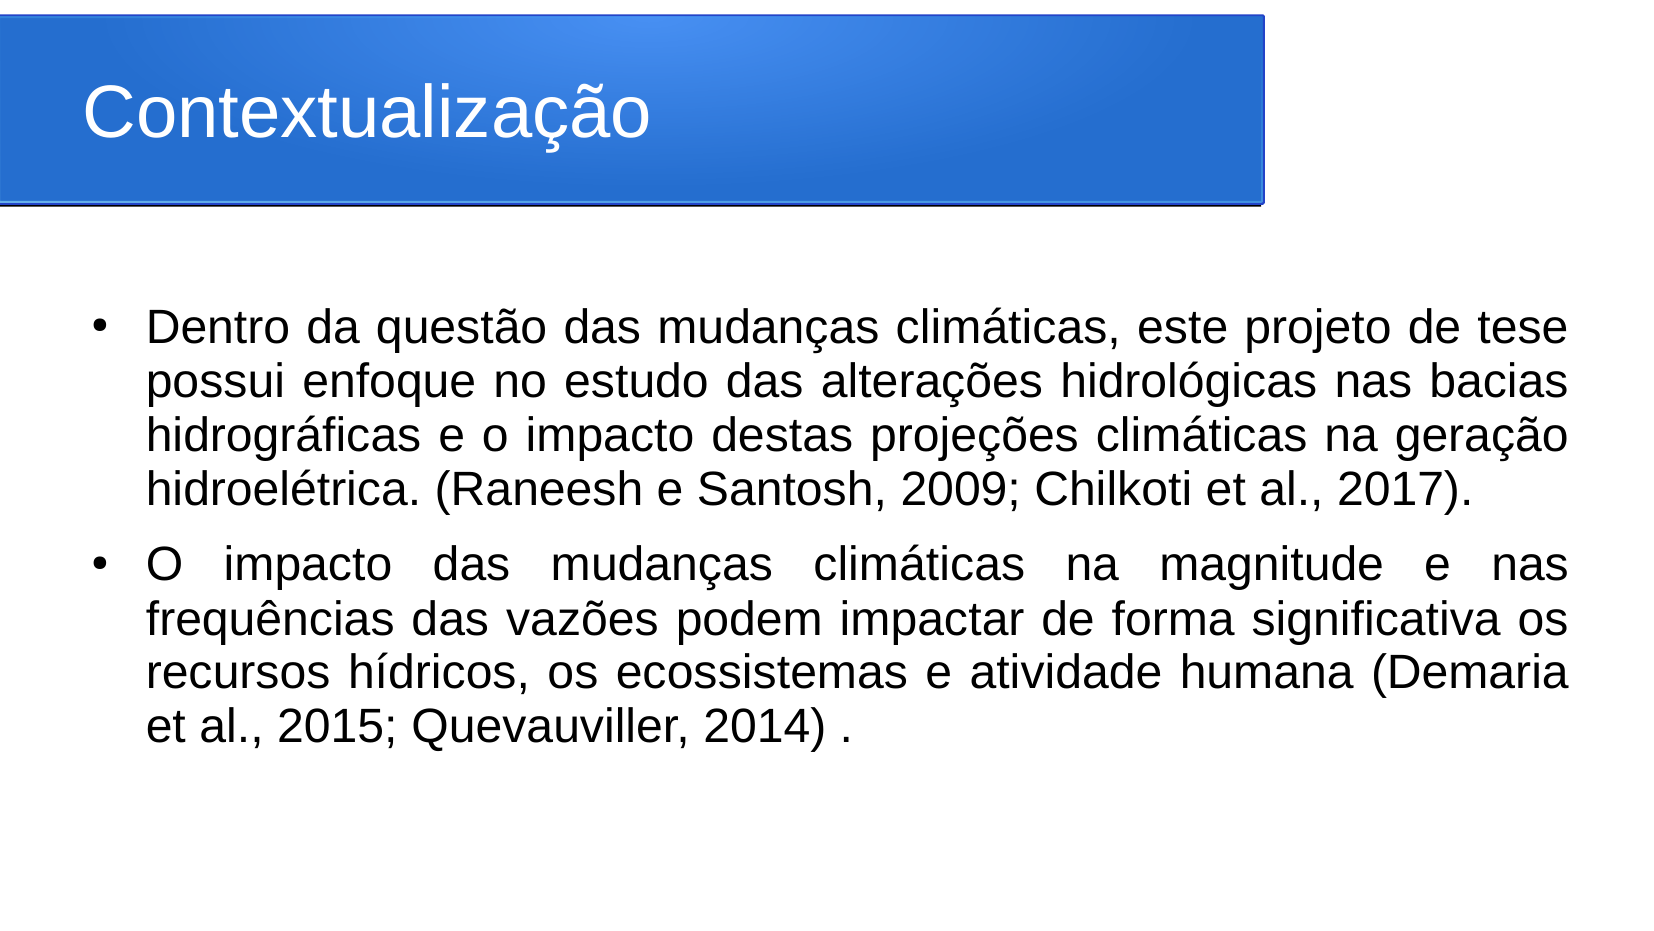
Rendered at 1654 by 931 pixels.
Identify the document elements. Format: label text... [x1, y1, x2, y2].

list Dentro da questão das mudanças climáticas, este projeto de tese possui enfoque no estudo das alterações hidrológicas nas bacias hidrográficas e o impacto destas projeções climáticas na geração hidroelétrica. (Raneesh e Santosh, 2009; Chilkoti et al., 2017). O impacto das mudanças climáticas na magnitude e nas frequências das vazões podem impactar de forma significativa os recursos hídricos, os ecossistemas e atividade humana (Demaria et al., 2015; Quevauviller, 2014) . [82, 224, 1571, 764]
title Contextualização [82, 35, 1235, 189]
